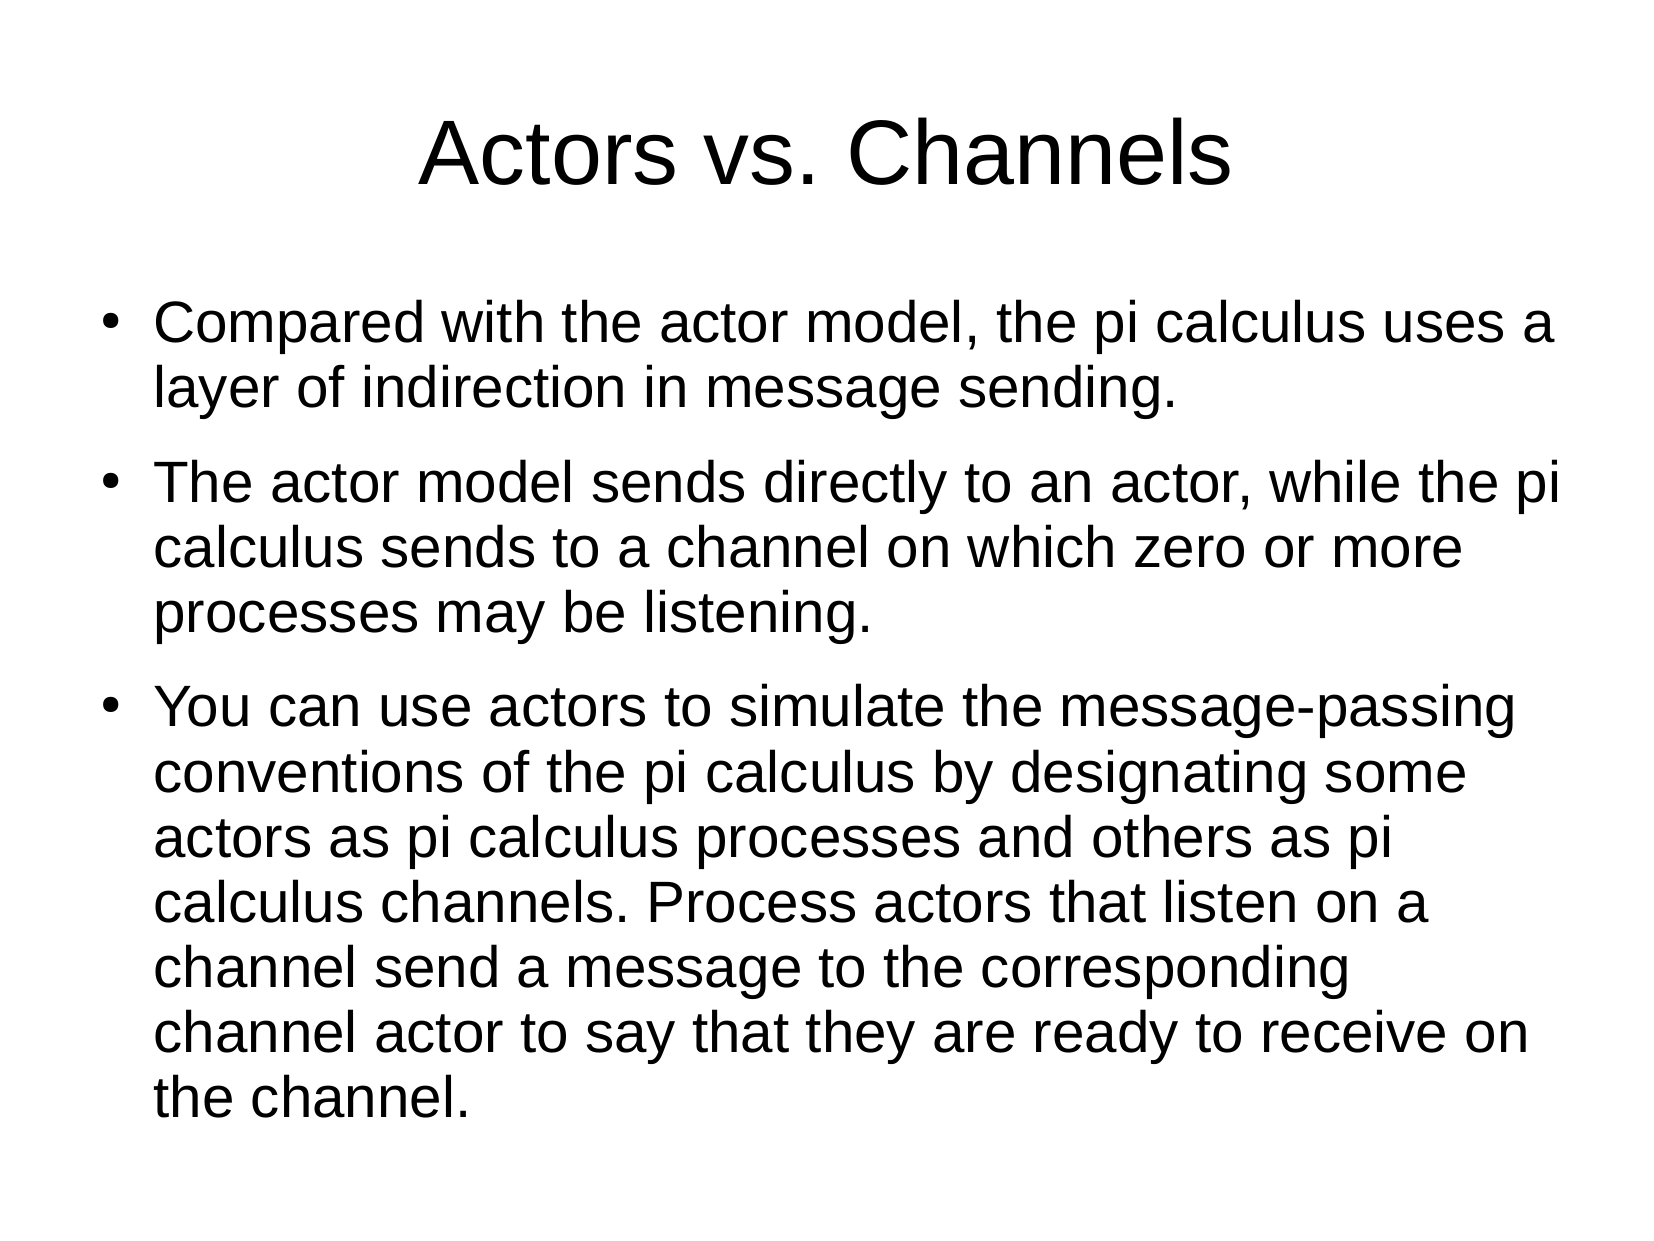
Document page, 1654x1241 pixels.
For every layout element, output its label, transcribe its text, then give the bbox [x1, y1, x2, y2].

list Compared with the actor model, the pi calculus uses a layer of indirection in message sending. The actor model sends directly to an actor, while the pi calculus sends to a channel on which zero or more processes may be listening. You can use actors to simulate the message-passing conventions of the pi calculus by designating some actors as pi calculus processes and others as pi calculus channels. Process actors that listen on a channel send a message to the corresponding channel actor to say that they are ready to receive on the channel. [82, 290, 1571, 1127]
title Actors vs. Channels [82, 49, 1571, 257]
